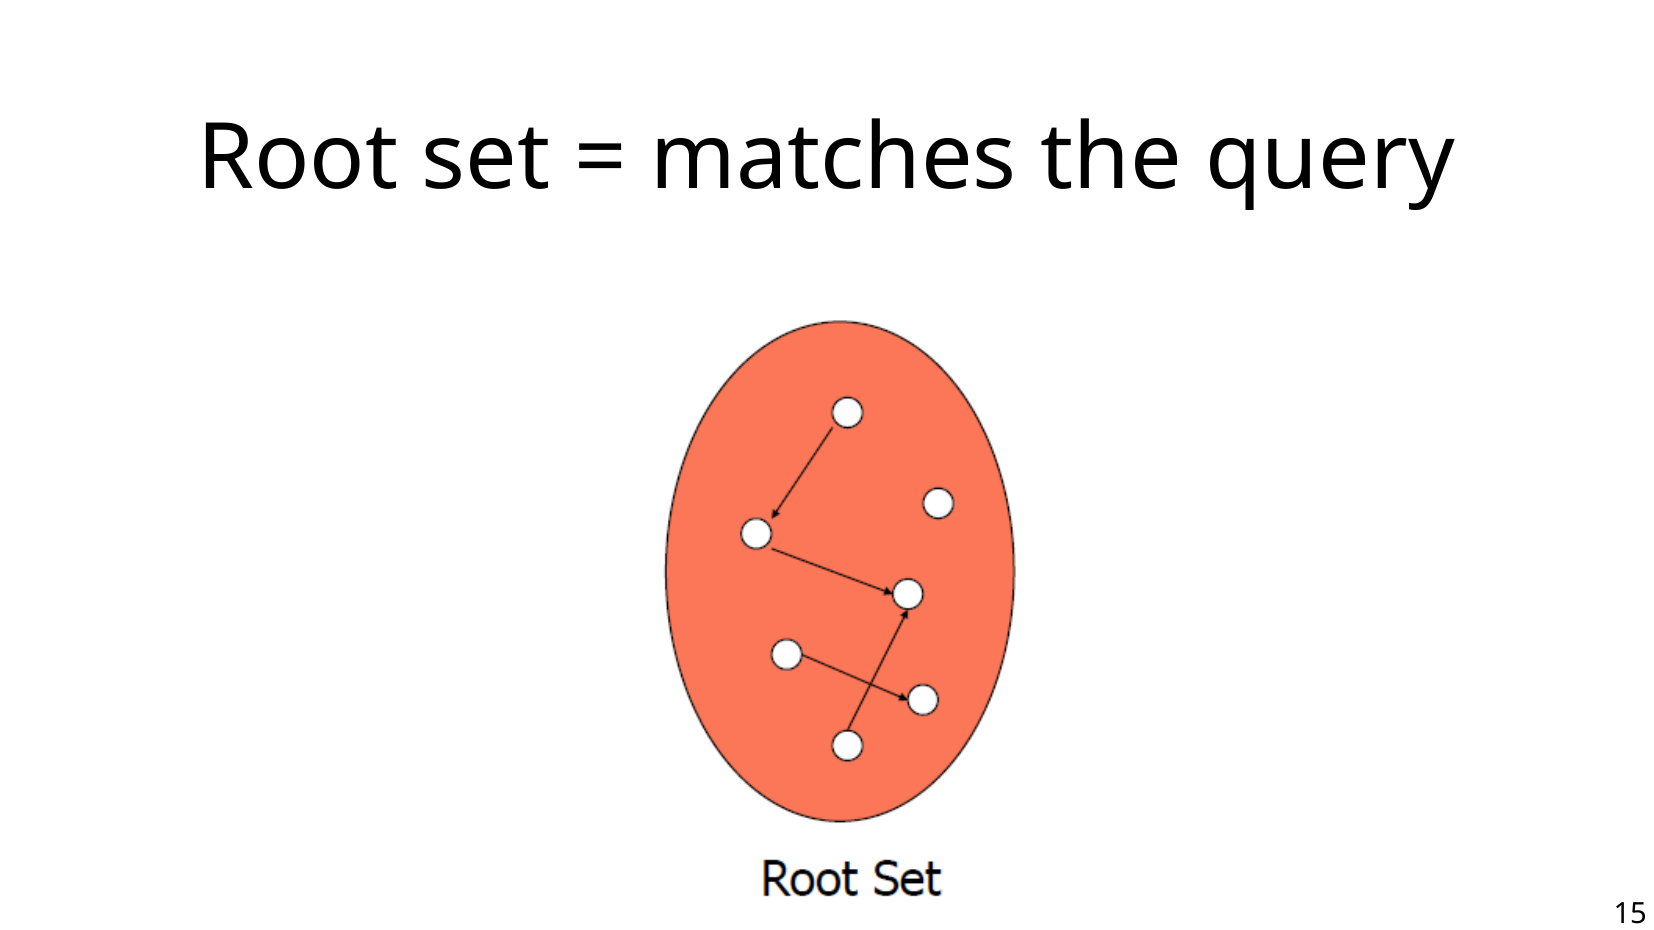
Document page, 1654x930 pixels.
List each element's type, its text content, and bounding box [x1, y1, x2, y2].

title Root set = matches the query [82, 49, 1571, 257]
picture [570, 300, 1116, 915]
